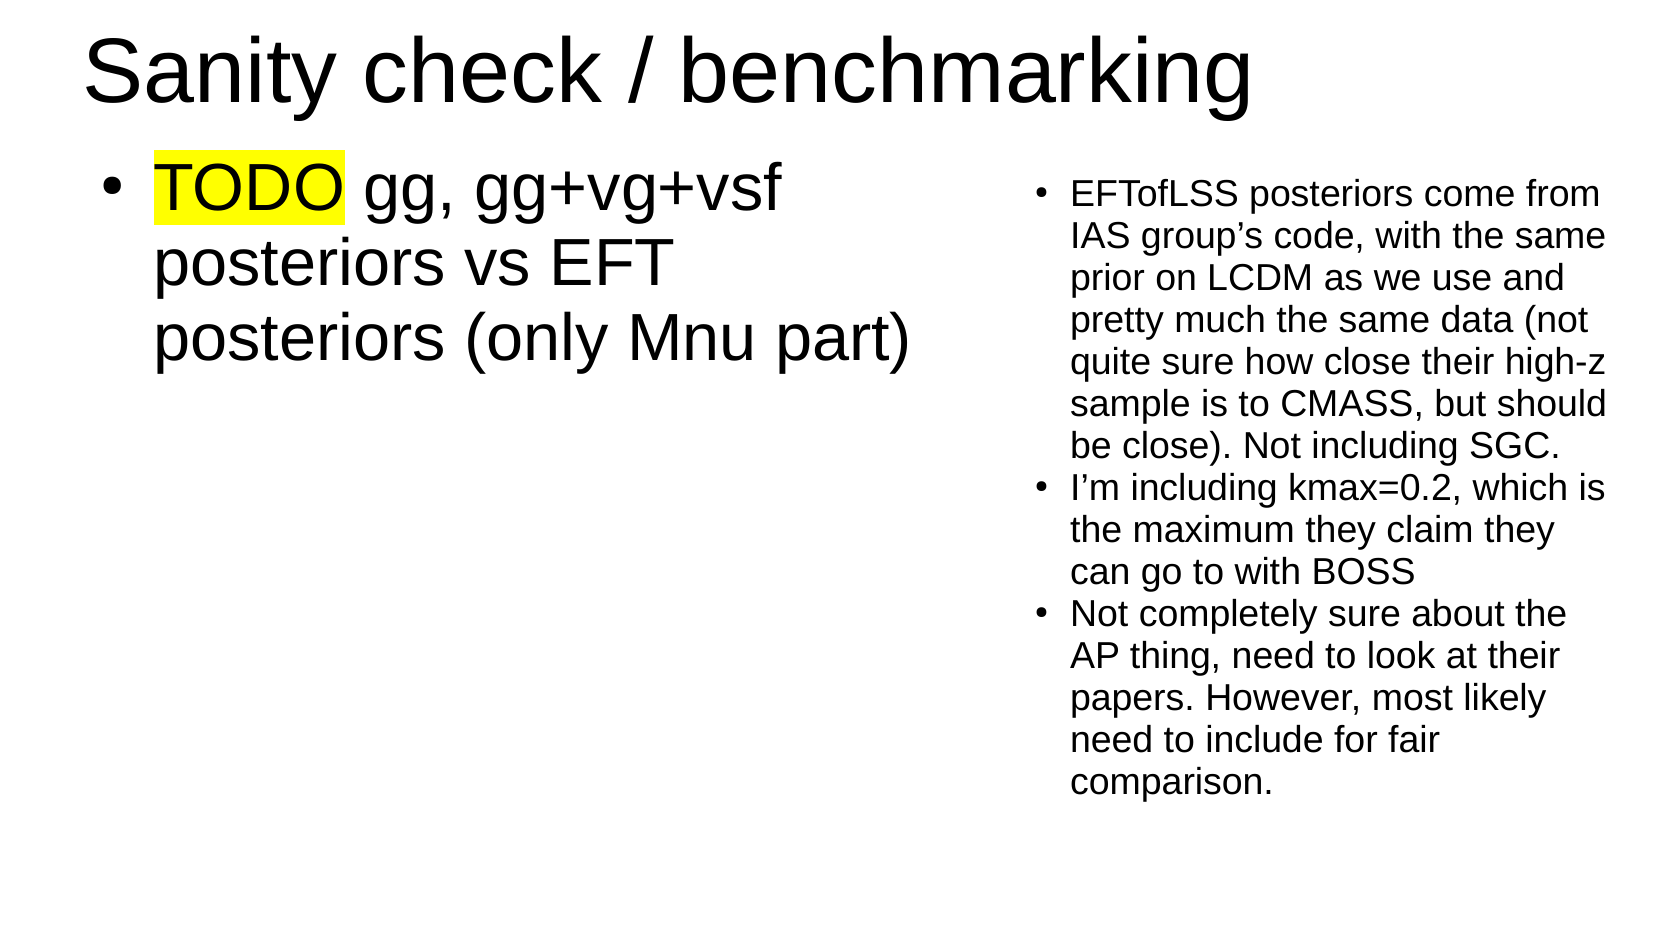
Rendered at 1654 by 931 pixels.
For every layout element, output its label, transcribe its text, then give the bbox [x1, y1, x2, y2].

text_box EFTofLSS posteriors come from IAS group’s code, with the same prior on LCDM as we use and pretty much the same data (not quite sure how close their high-z sample is to CMASS, but should be close). Not including SGC. I’m including kmax=0.2, which is the maximum they claim they can go to with BOSS Not completely sure about the AP thing, need to look at their papers. However, most likely need to include for fair comparison. [1020, 165, 1636, 810]
title Sanity check / benchmarking [82, 19, 1571, 123]
list TODO gg, gg+vg+vsf posteriors vs EFT posteriors (only Mnu part) [82, 150, 931, 886]
